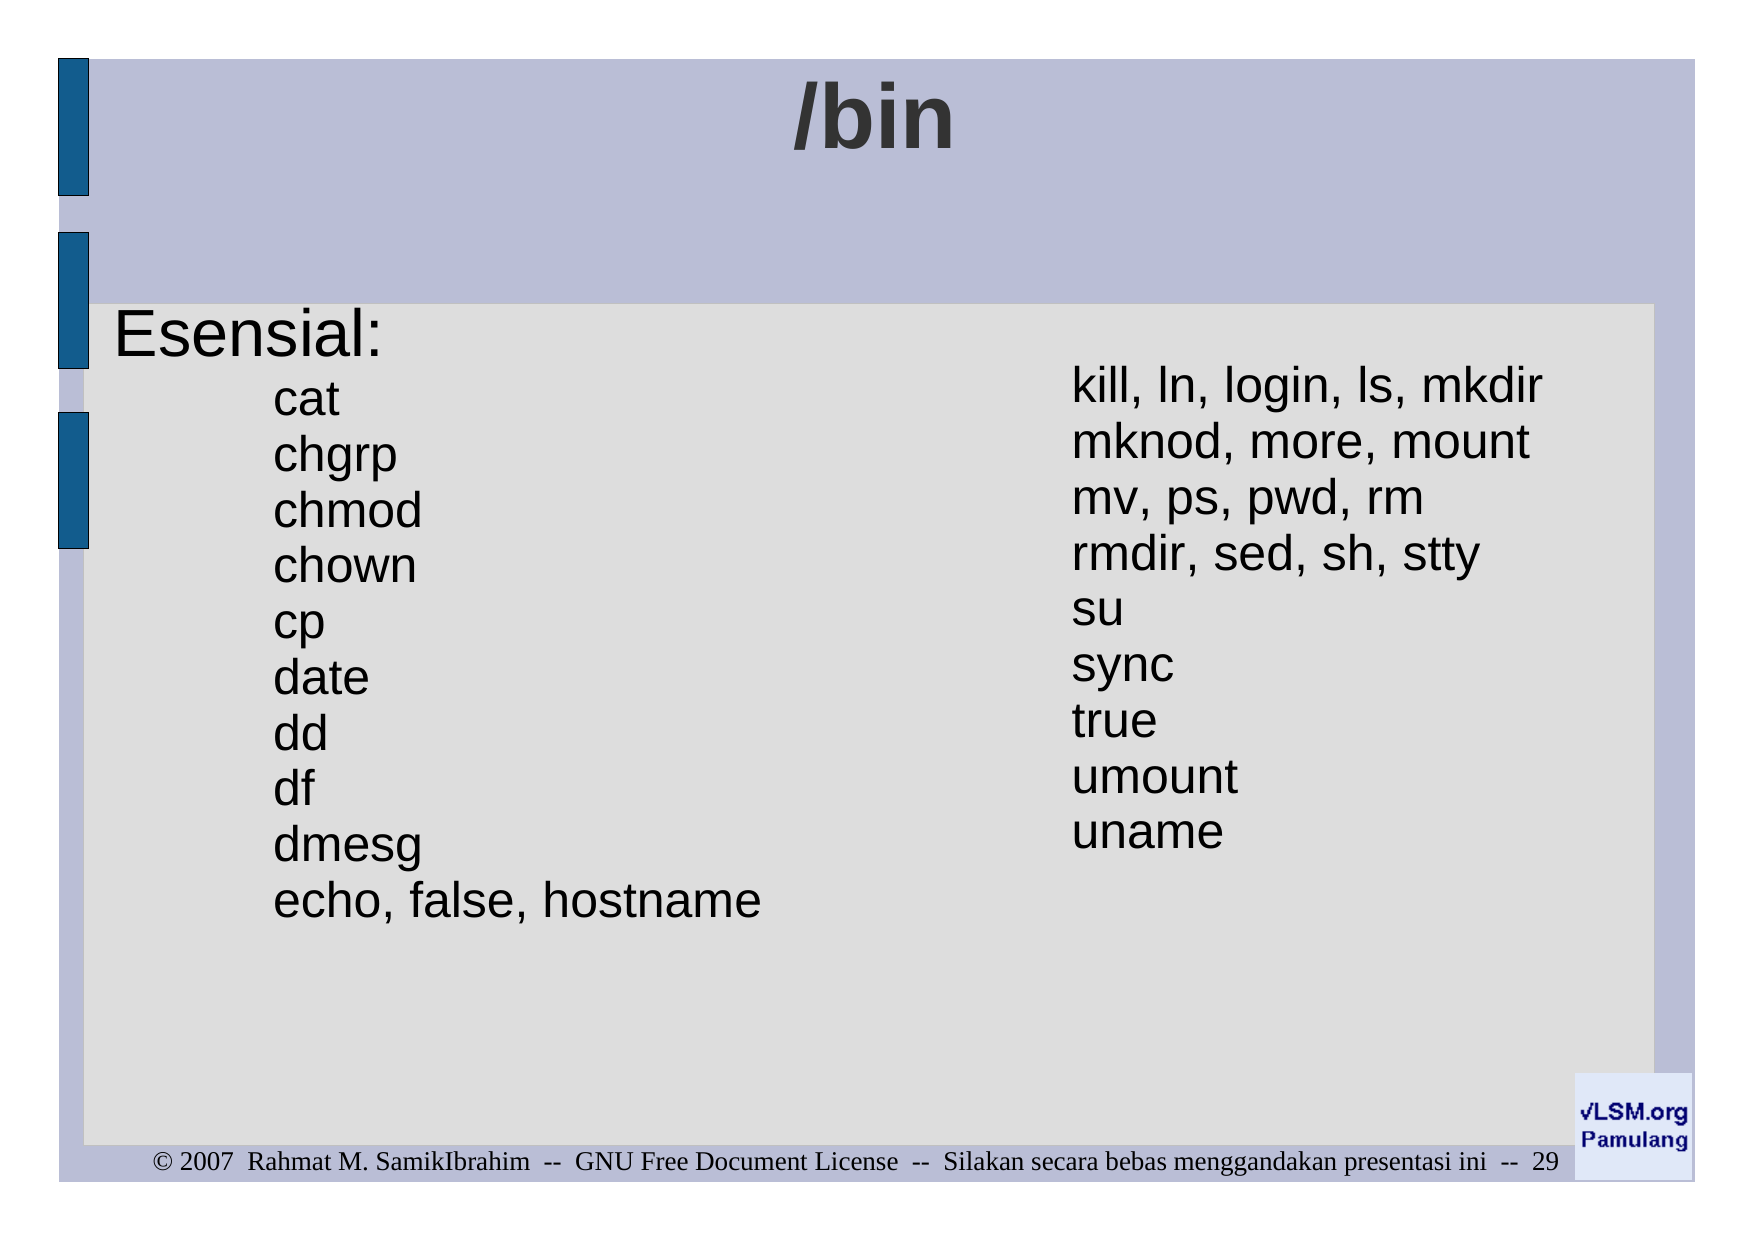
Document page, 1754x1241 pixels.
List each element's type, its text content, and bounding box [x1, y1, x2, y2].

list kill, ln, login, ls, mkdir mknod, more, mount mv, ps, pwd, rm rmdir, sed, sh, stty su sync true umount uname [894, 301, 1656, 1078]
list Esensial: cat chgrp chmod chown cp date dd df dmesg echo, false, hostname [96, 295, 857, 1072]
title /bin [95, 50, 1655, 287]
picture [1575, 1073, 1692, 1180]
